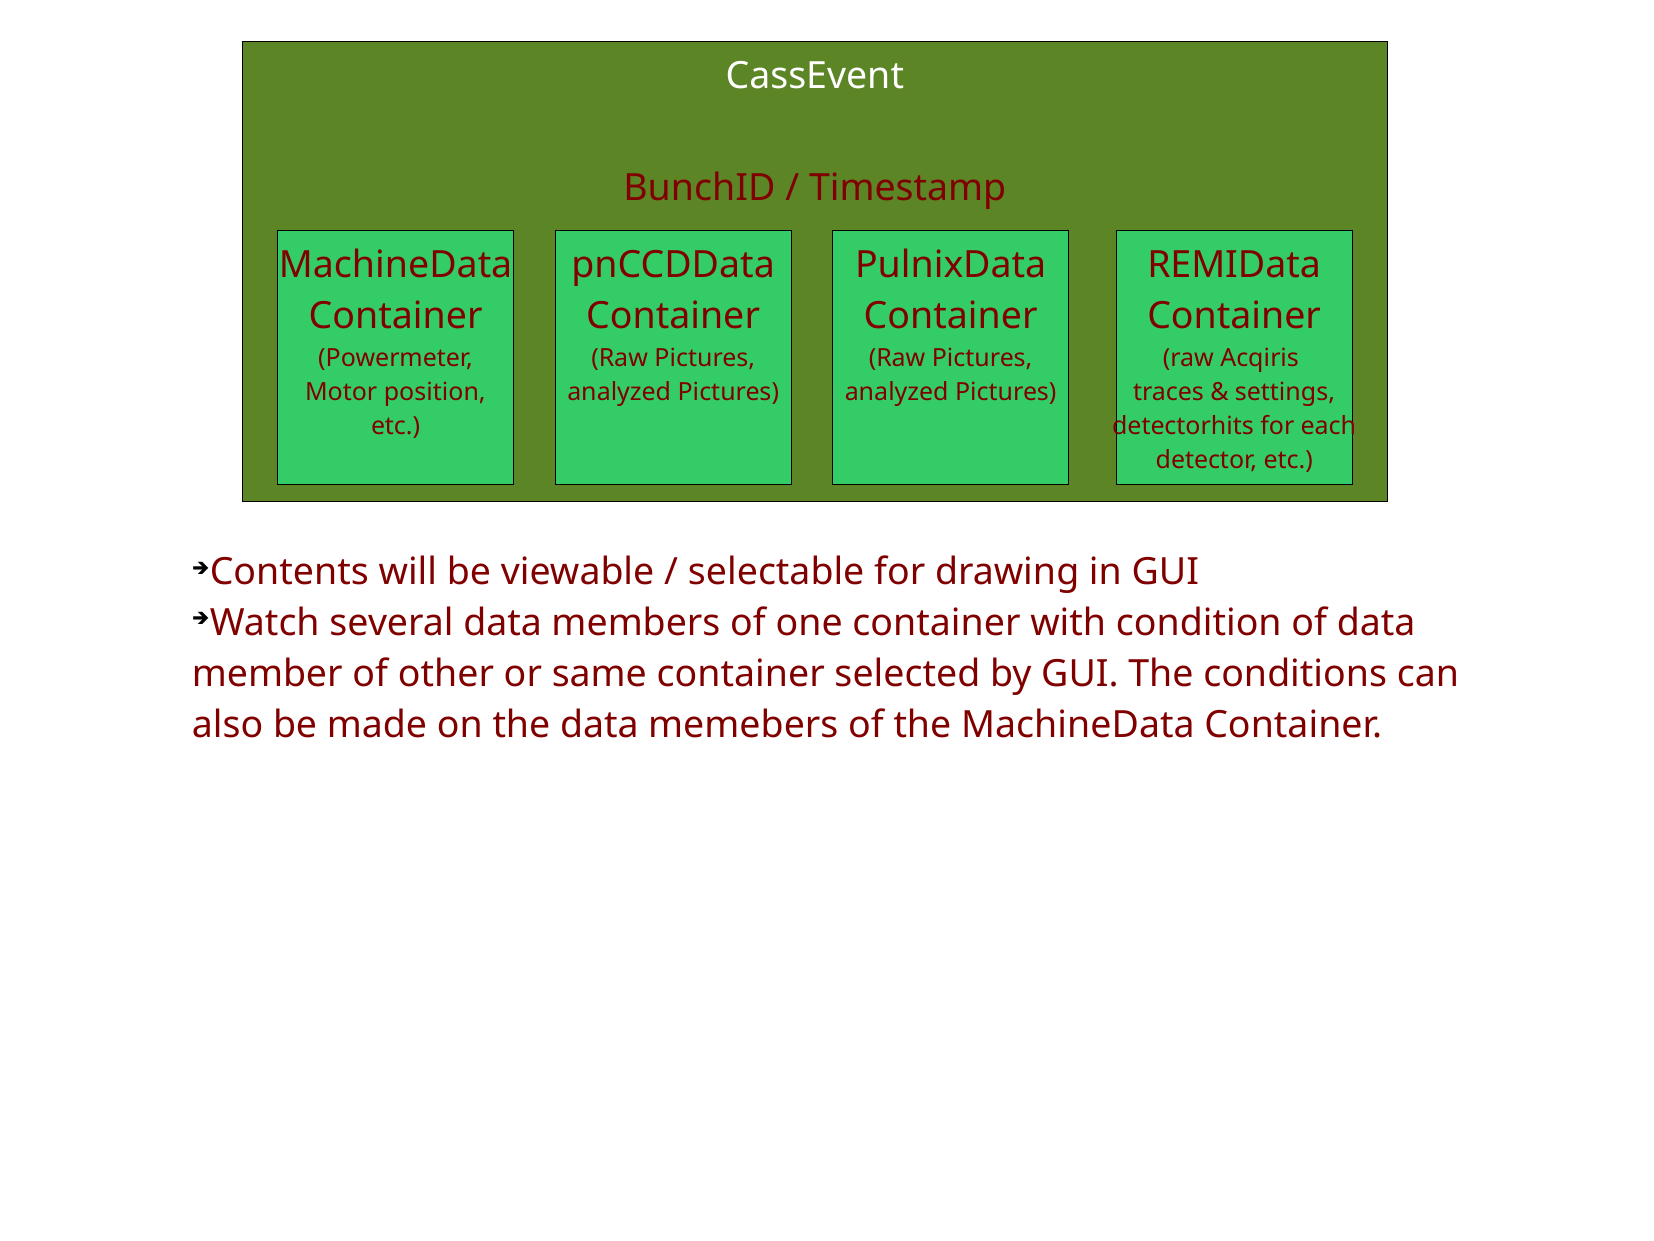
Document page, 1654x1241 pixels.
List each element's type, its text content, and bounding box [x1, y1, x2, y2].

text_box CassEvent [242, 41, 1388, 502]
text_box Contents will be viewable / selectable for drawing in GUI Watch several data members of one container with condition of data member of other or same container selected by GUI. The conditions can also be made on the data memebers of the MachineData Container. [177, 537, 1506, 734]
text_box PulnixData Container (Raw Pictures, analyzed Pictures) [832, 230, 1069, 485]
text_box pnCCDData Container (Raw Pictures, analyzed Pictures) [555, 230, 792, 485]
text_box BunchID / Timestamp [618, 153, 1012, 214]
text_box MachineData Container (Powermeter, Motor position, etc.) [277, 230, 514, 485]
text_box REMIData Container (raw Acqiris traces & settings, detectorhits for each detector, etc.) [1116, 230, 1353, 485]
